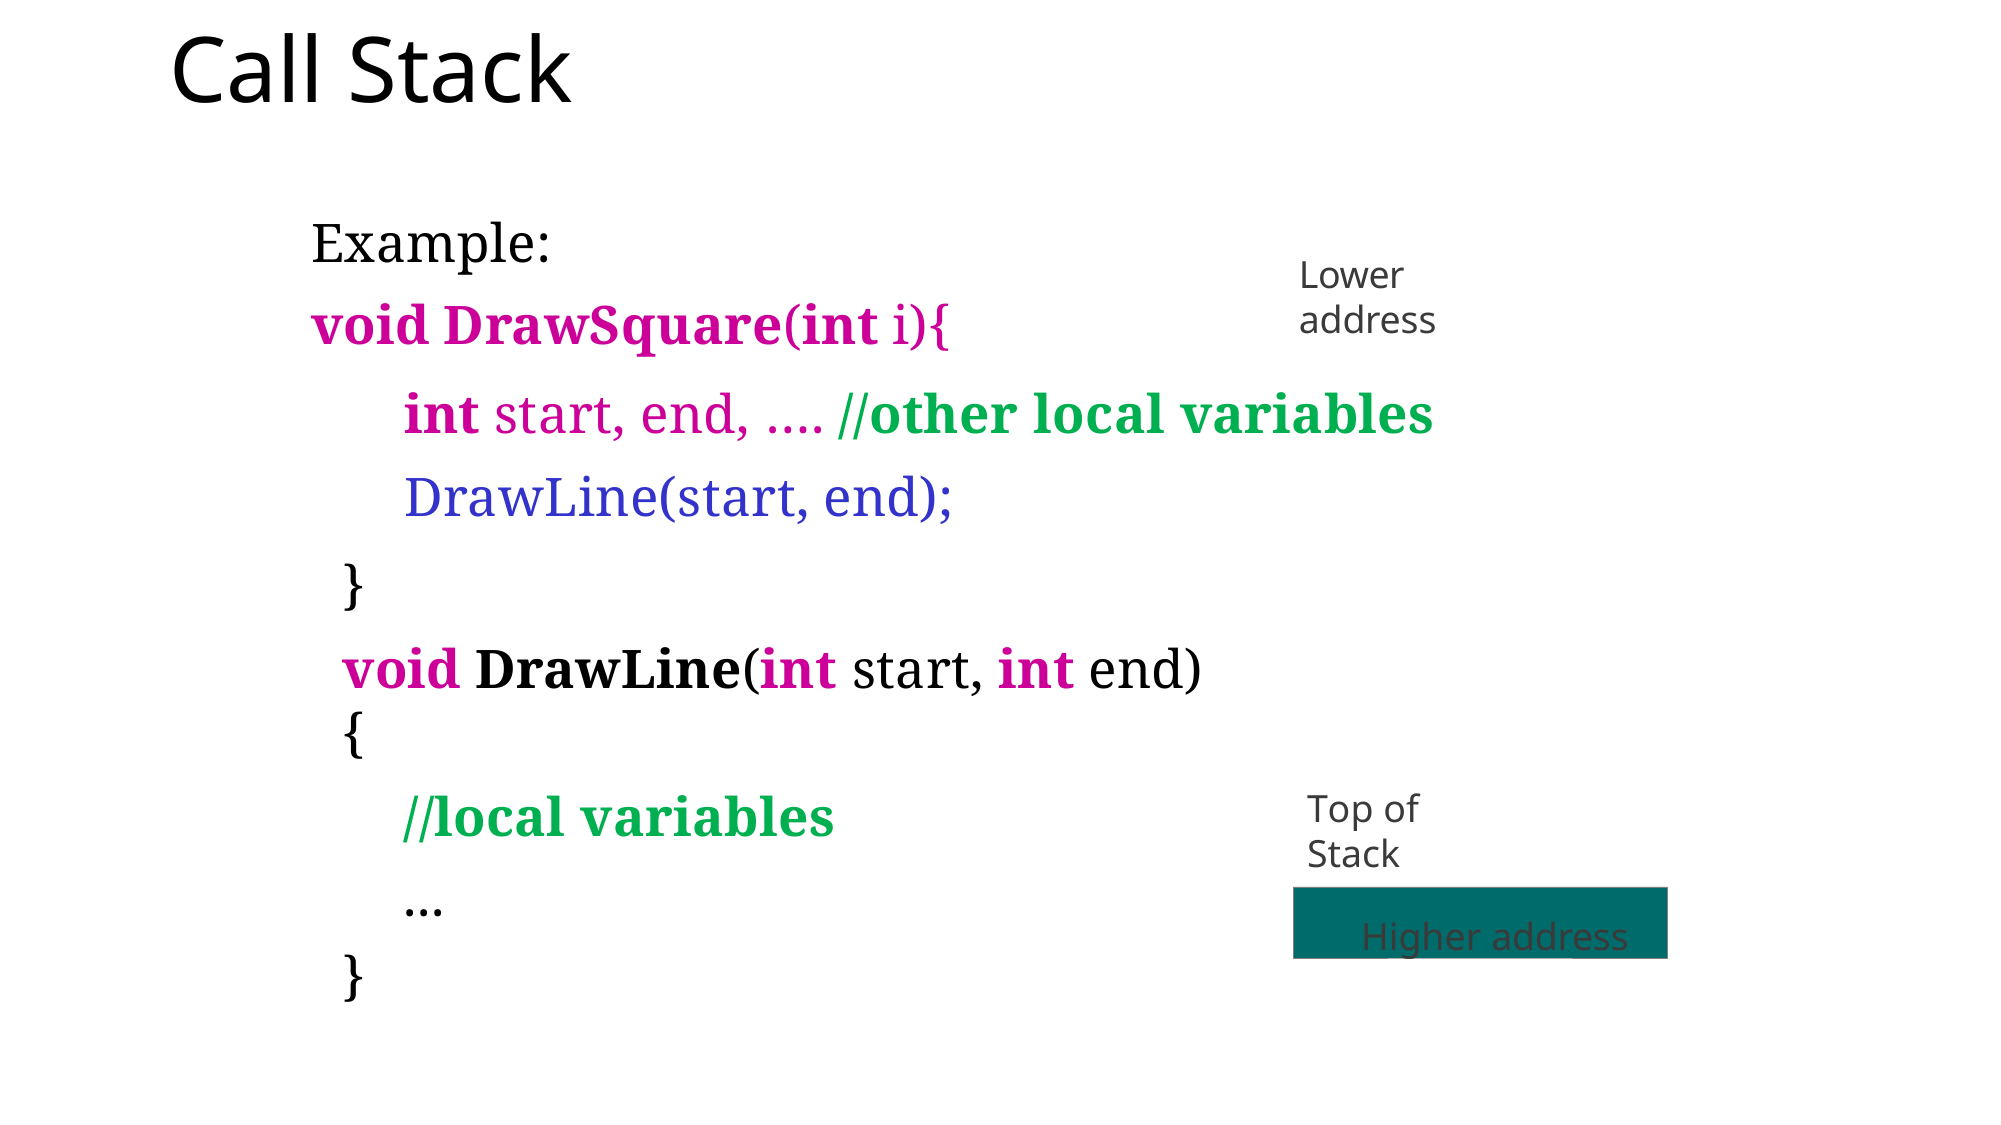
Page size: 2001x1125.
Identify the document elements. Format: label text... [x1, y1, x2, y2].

text_box Top of Stack [1305, 783, 1510, 876]
list } void DrawLine(int start, int end){ //local variables ... } [340, 529, 1225, 1125]
text_box Lower address [1296, 248, 1545, 341]
text_box Example: void DrawSquare(int i){ [309, 190, 966, 355]
text_box int start, end, …. //other local variables DrawLine(start, end); [402, 358, 1439, 528]
text_box Higher address [1293, 886, 1667, 958]
title Call Stack [167, 9, 871, 150]
